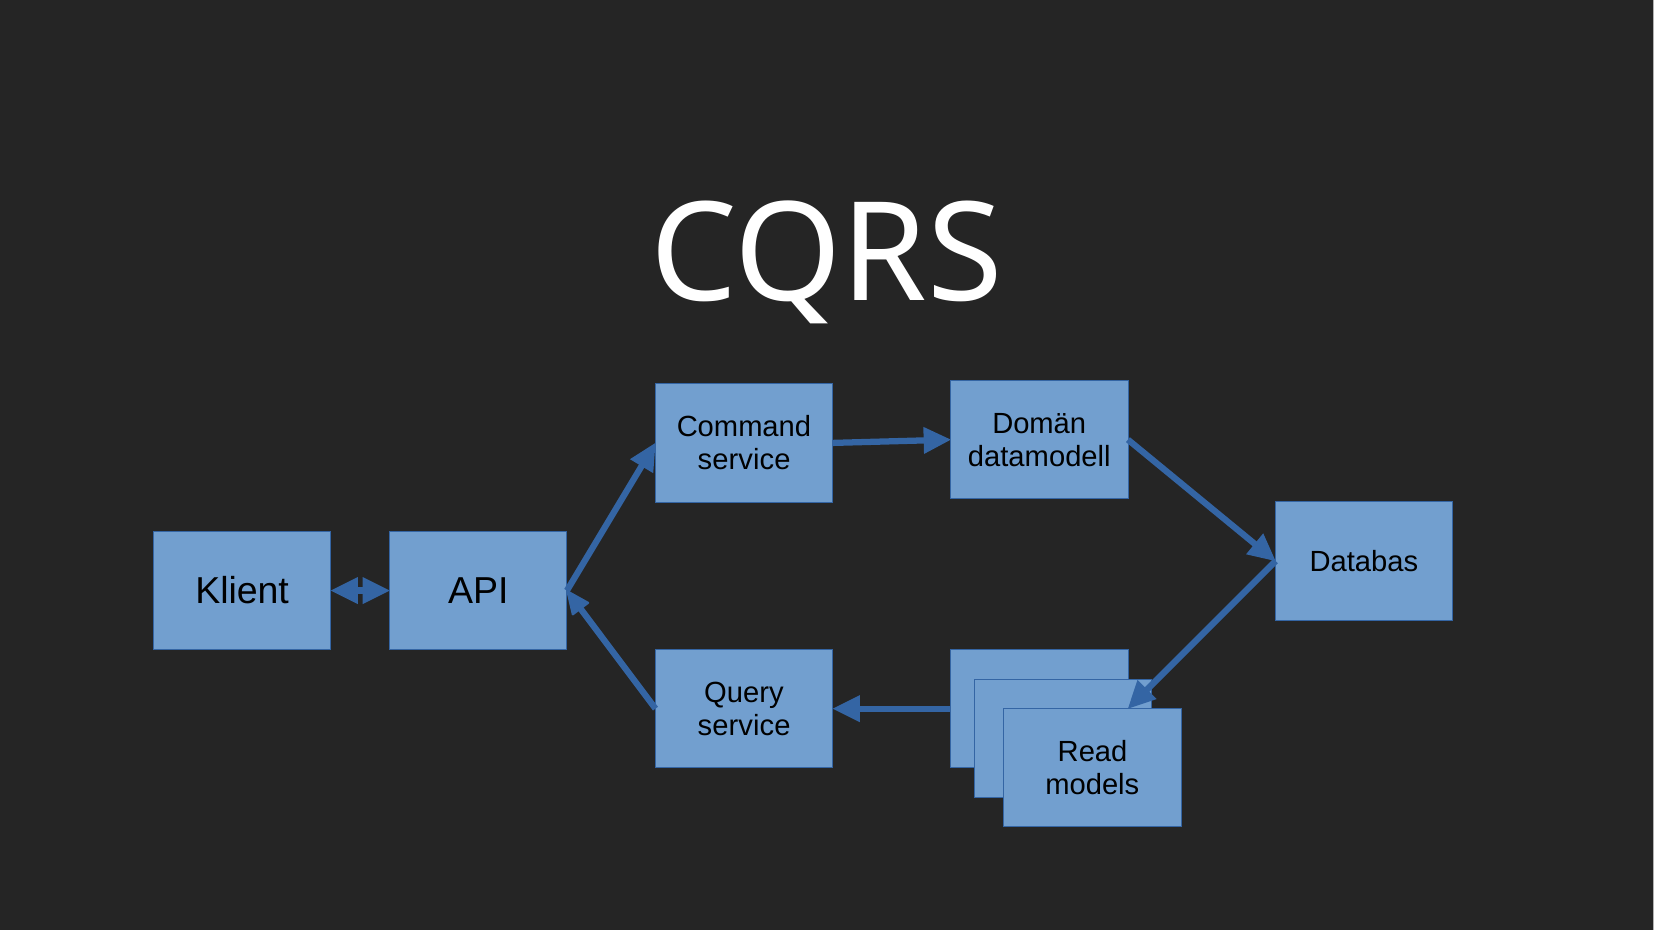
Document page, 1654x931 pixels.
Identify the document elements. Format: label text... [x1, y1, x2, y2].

text_box Databas [1275, 501, 1453, 621]
text_box Read models [950, 649, 1129, 768]
text_box Read models [1003, 708, 1182, 827]
text_box Query service [655, 649, 833, 768]
text_box Command service [655, 383, 833, 503]
text_box Domän datamodell [950, 380, 1129, 499]
text_box API [389, 531, 567, 650]
text_box Klient [153, 531, 331, 650]
title CQRS [82, 140, 1571, 355]
text_box Read models [974, 679, 1137, 798]
